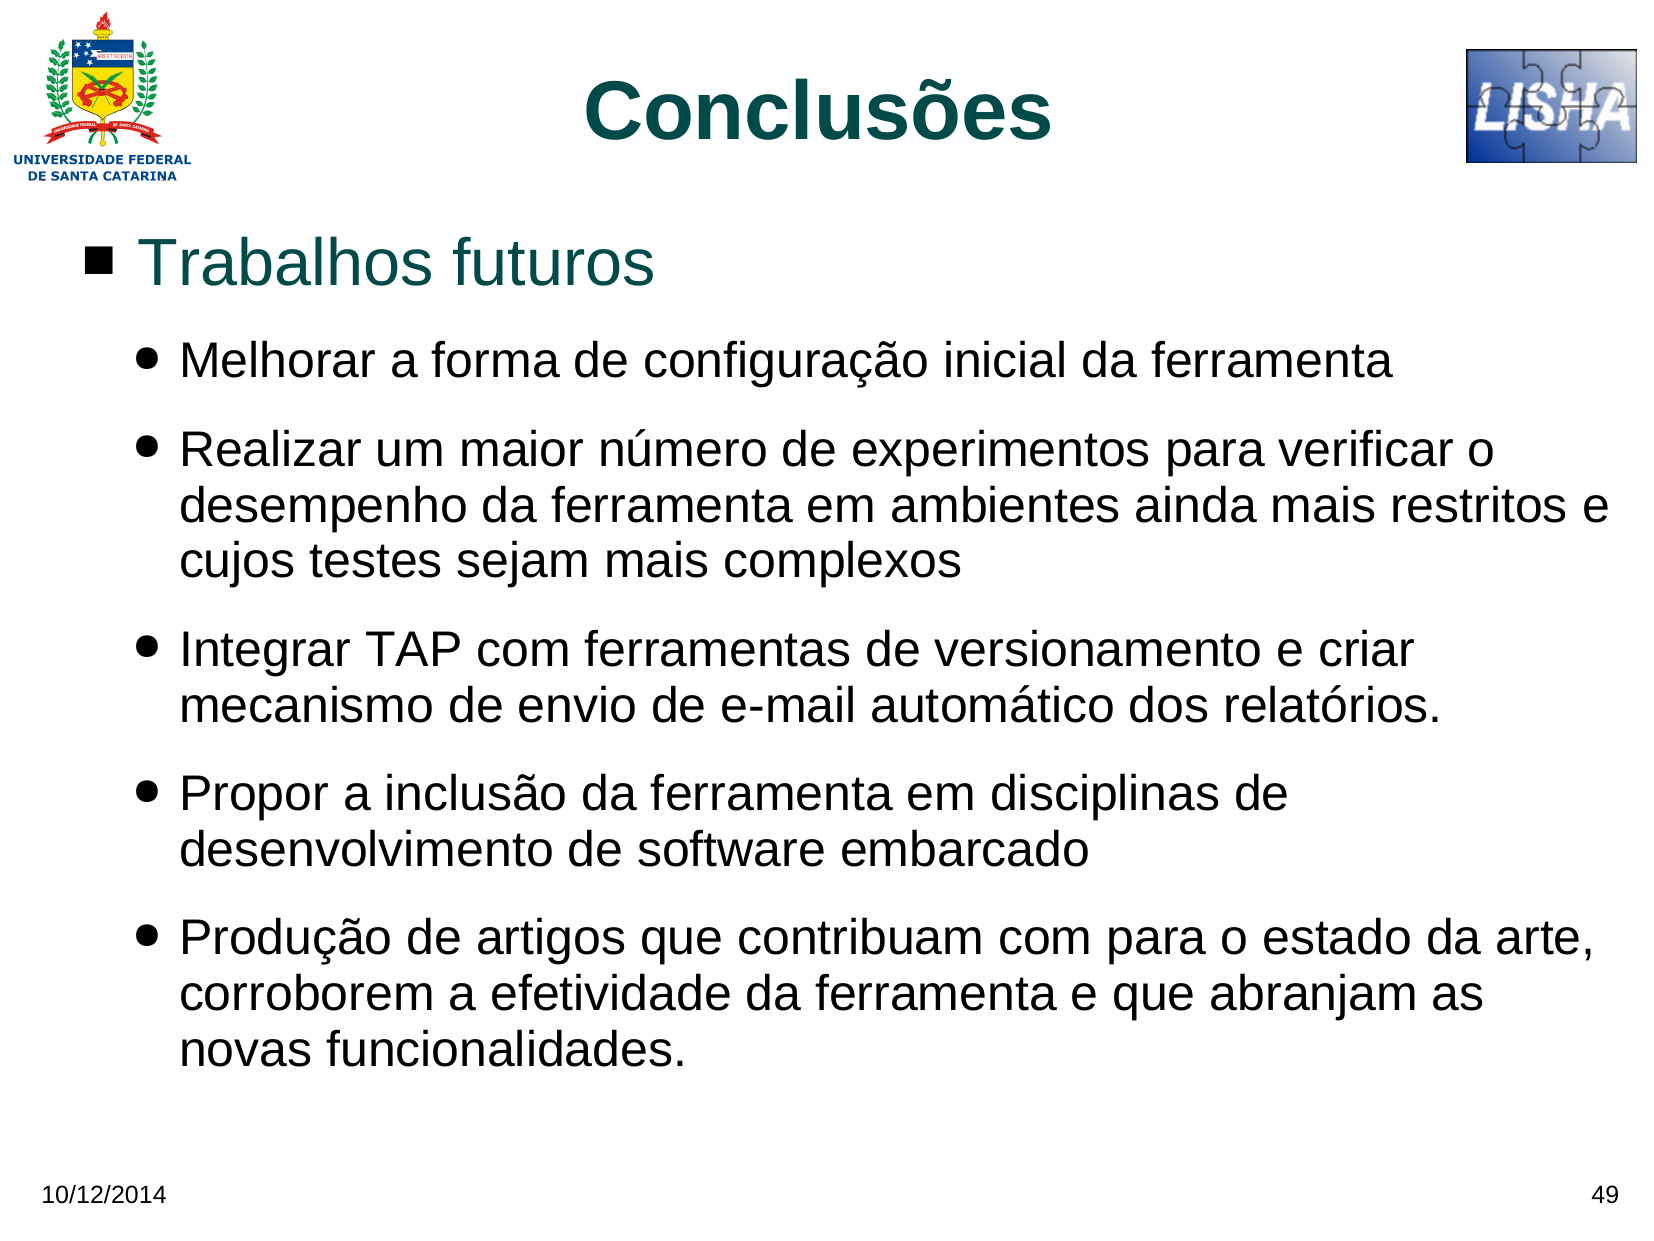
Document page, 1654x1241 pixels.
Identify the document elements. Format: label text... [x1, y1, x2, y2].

list Trabalhos futuros Melhorar a forma de configuração inicial da ferramenta Realizar um maior número de experimentos para verificar o desempenho da ferramenta em ambientes ainda mais restritos e cujos testes sejam mais complexos Integrar TAP com ferramentas de versionamento e criar mecanismo de envio de e-mail automático dos relatórios. Propor a inclusão da ferramenta em disciplinas de desenvolvimento de software embarcado Produção de artigos que contribuam com para o estado da arte, corroborem a efetividade da ferramenta e que abranjam as novas funcionalidades. [37, 225, 1613, 1173]
picture [13, 6, 191, 181]
title Conclusões [212, 61, 1426, 174]
picture [1466, 49, 1637, 163]
